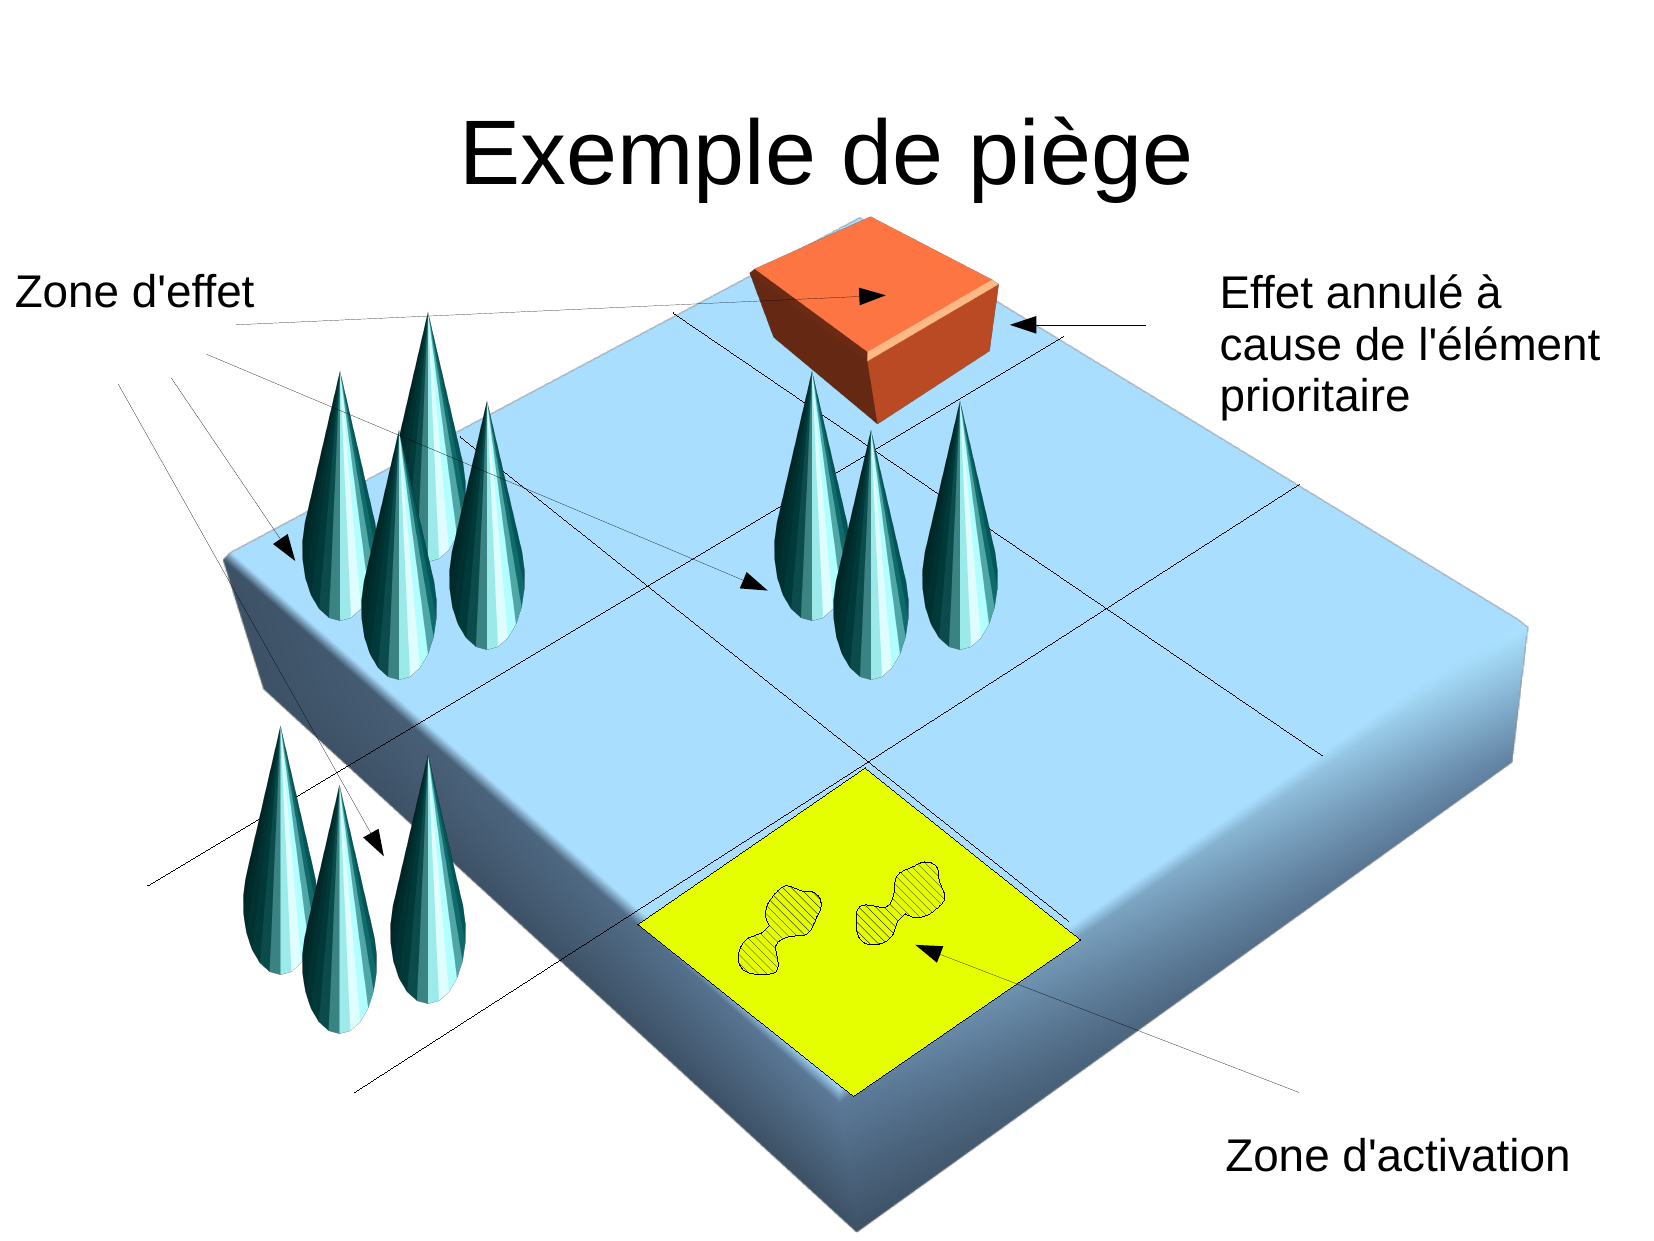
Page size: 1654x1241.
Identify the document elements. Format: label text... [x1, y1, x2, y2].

text_box Zone d'activation [1210, 1122, 1595, 1188]
text_box Zone d'effet [257, 319, 384, 325]
text_box Effet annulé à cause de l'élément prioritaire [1204, 259, 1648, 428]
text_box Zone d'effet [0, 258, 384, 325]
text_box [637, 767, 1081, 1097]
title Exemple de piège [82, 49, 1571, 257]
